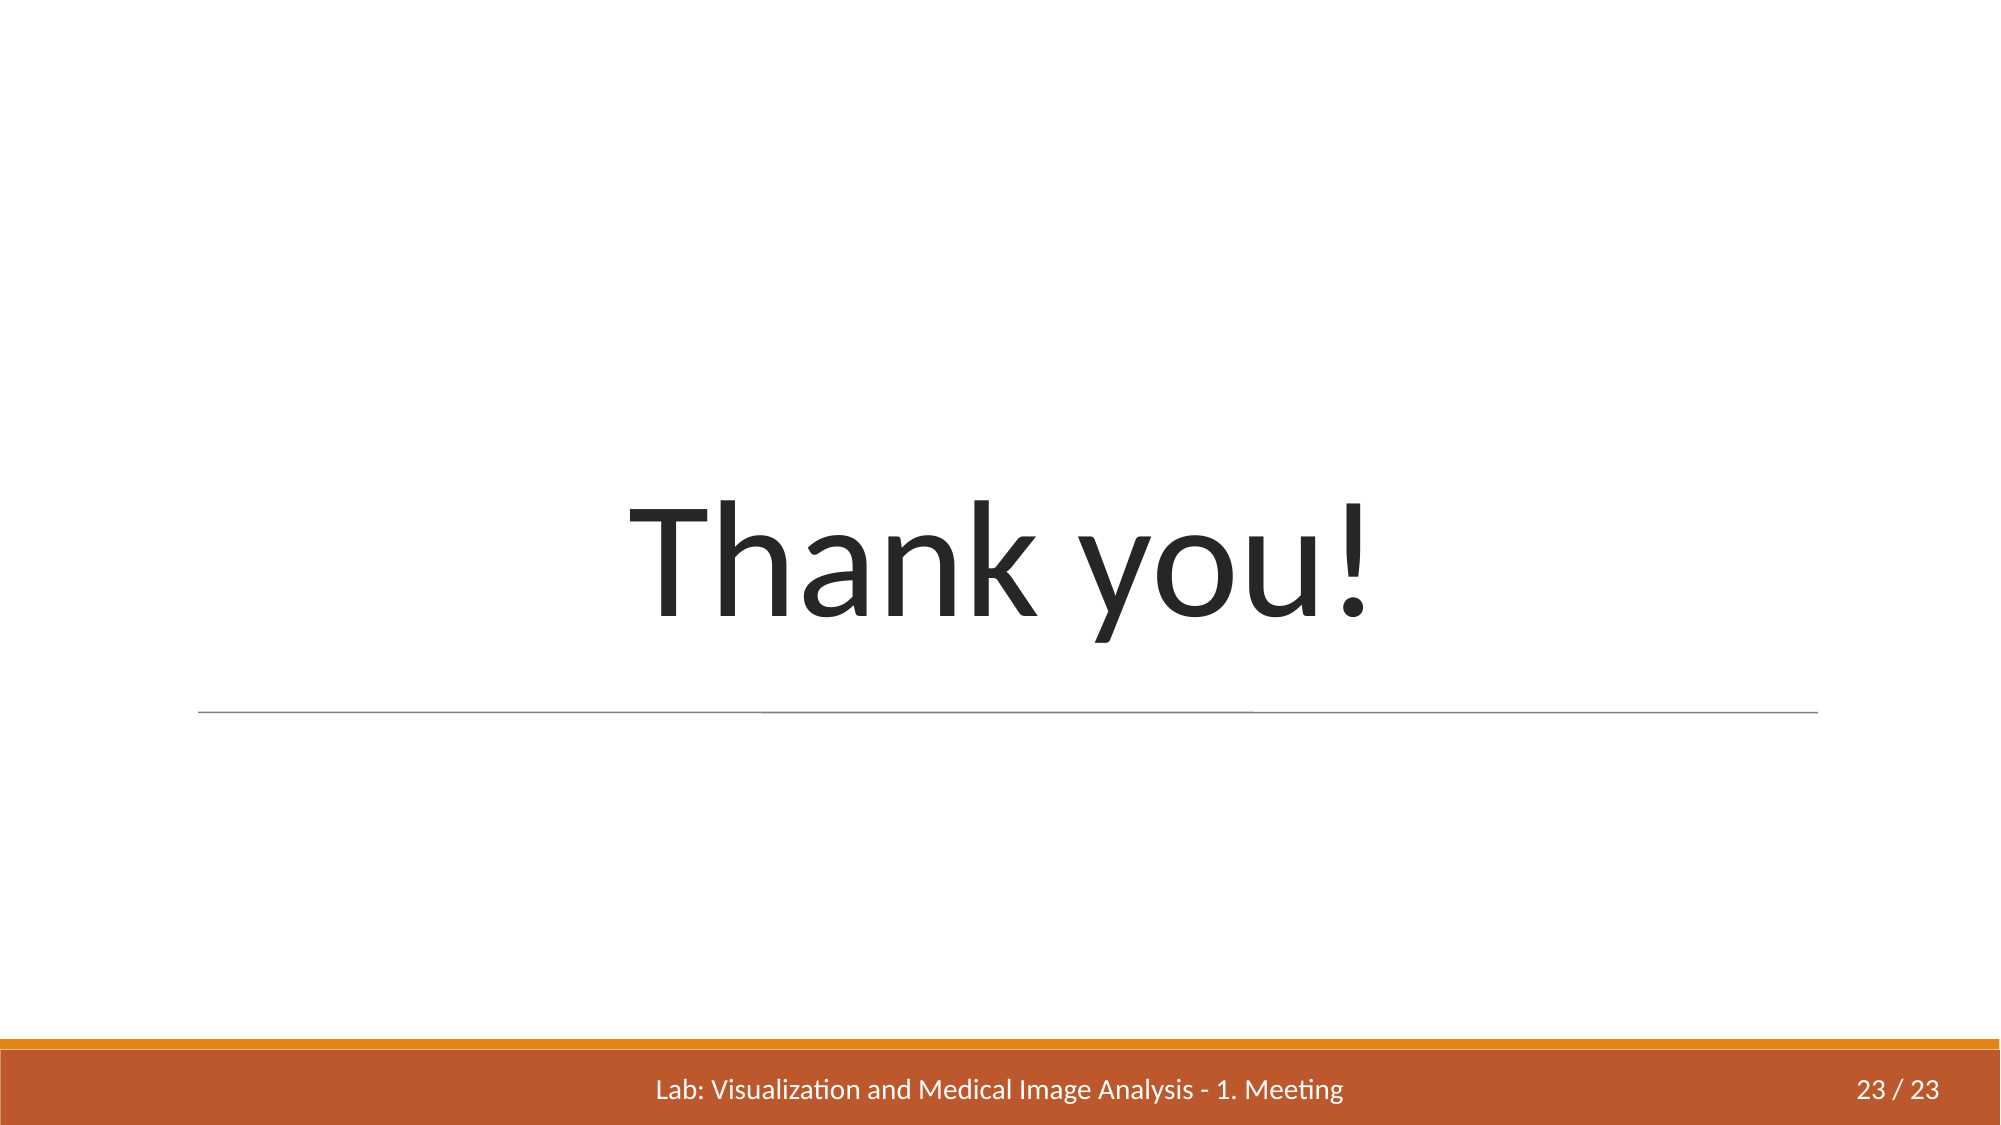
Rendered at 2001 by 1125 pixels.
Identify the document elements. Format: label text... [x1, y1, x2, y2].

slide_number 1 / 23 [1741, 753, 1962, 1125]
slide_number Lab: Visualization and Medical Image Analysis - 1. Meeting [552, 753, 1448, 1125]
title Thank you! [180, 124, 1830, 658]
